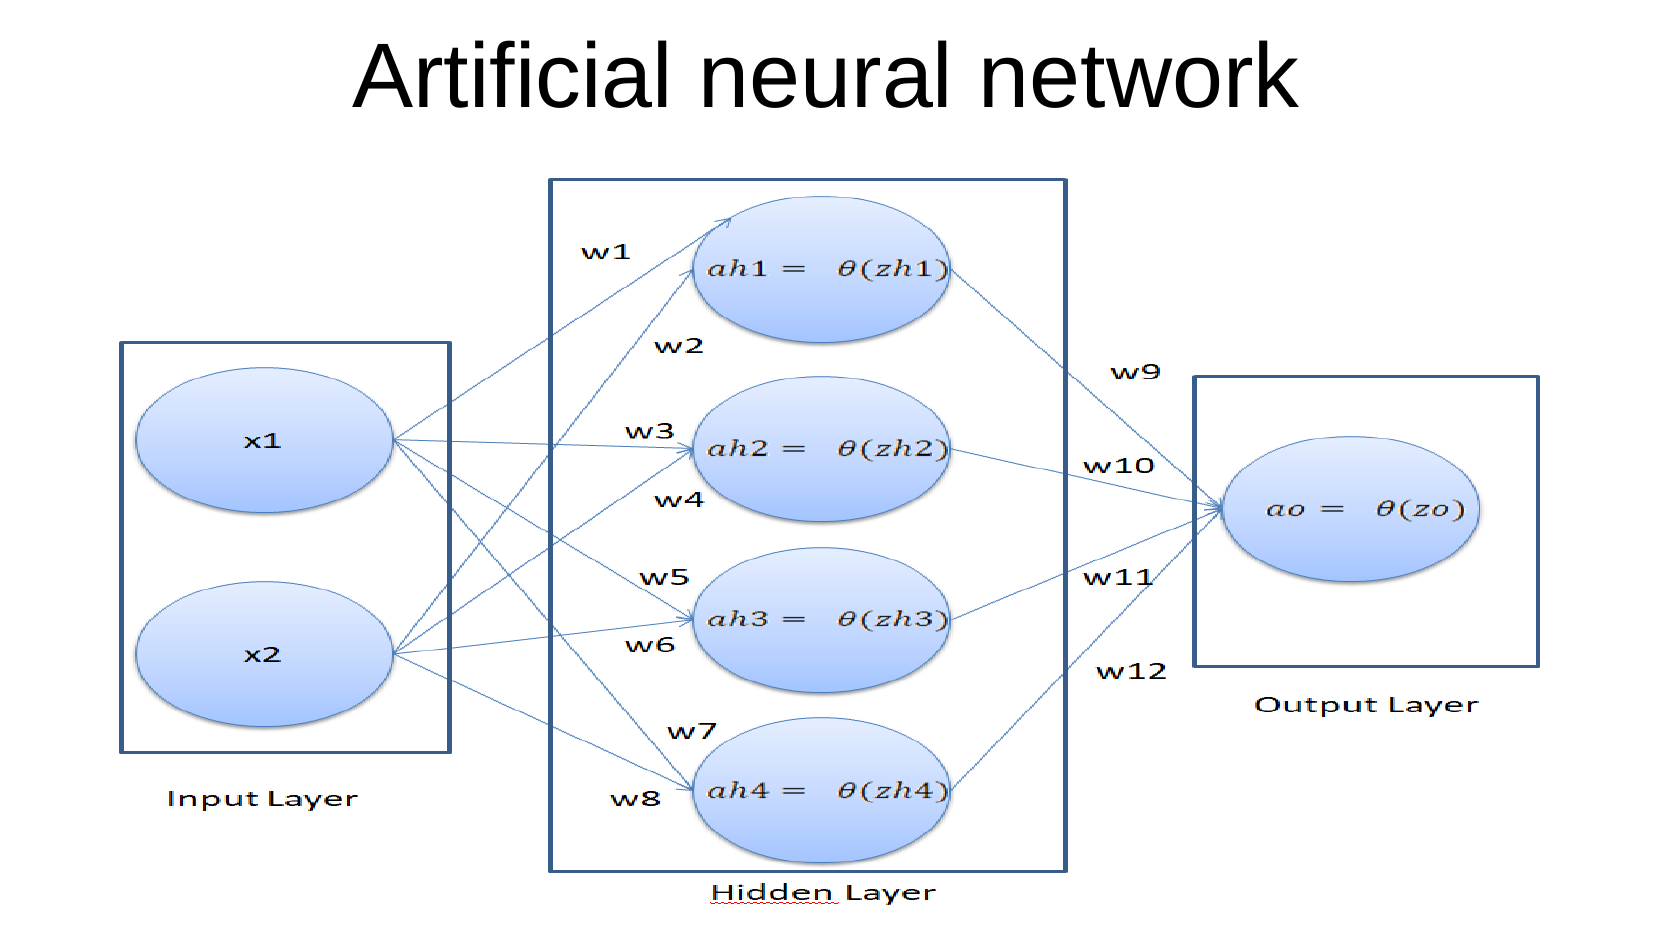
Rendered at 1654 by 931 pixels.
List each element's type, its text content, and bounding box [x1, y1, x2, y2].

title Artificial neural network [82, 0, 1571, 154]
picture [35, 167, 1583, 922]
